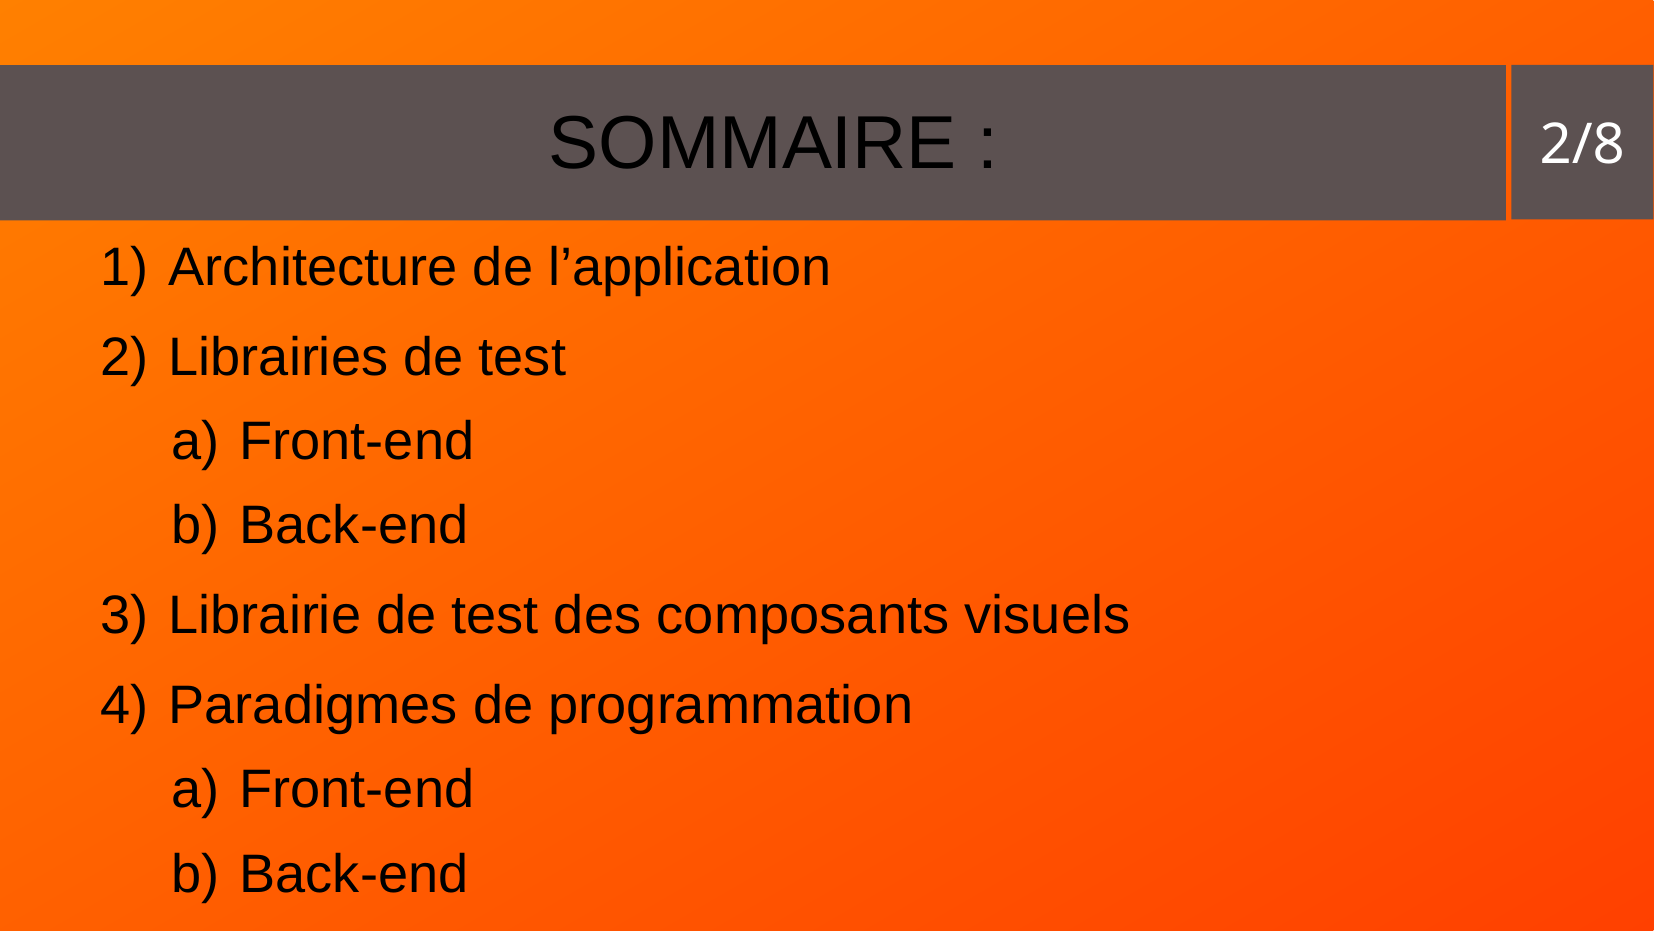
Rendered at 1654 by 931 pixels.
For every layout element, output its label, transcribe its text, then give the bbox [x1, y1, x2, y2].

title SOMMAIRE : [0, 65, 1506, 221]
text_box 2/8 [1511, 64, 1654, 220]
list Architecture de l’application Librairies de test Front-end Back-end Librairie de test des composants visuels Paradigmes de programmation Front-end Back-end [82, 236, 1571, 916]
